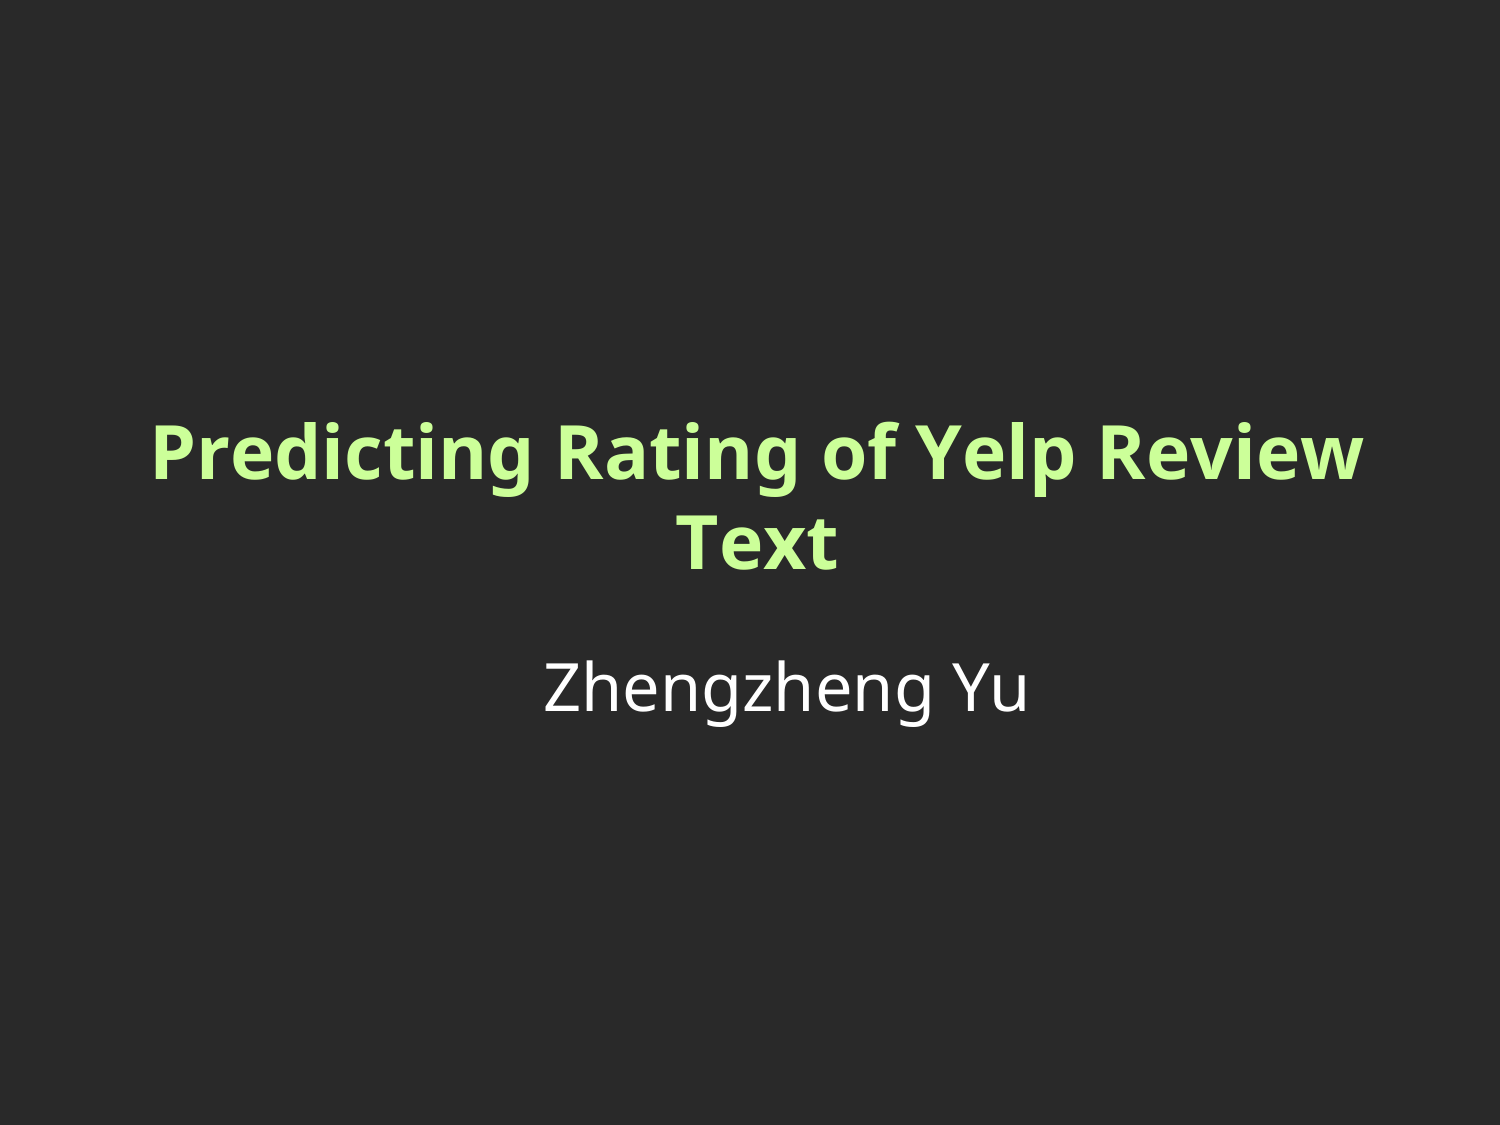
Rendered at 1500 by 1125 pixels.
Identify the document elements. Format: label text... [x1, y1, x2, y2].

subtitle Zhengzheng Yu [187, 637, 1388, 975]
title Predicting Rating of Yelp Review Text [90, 373, 1426, 616]
